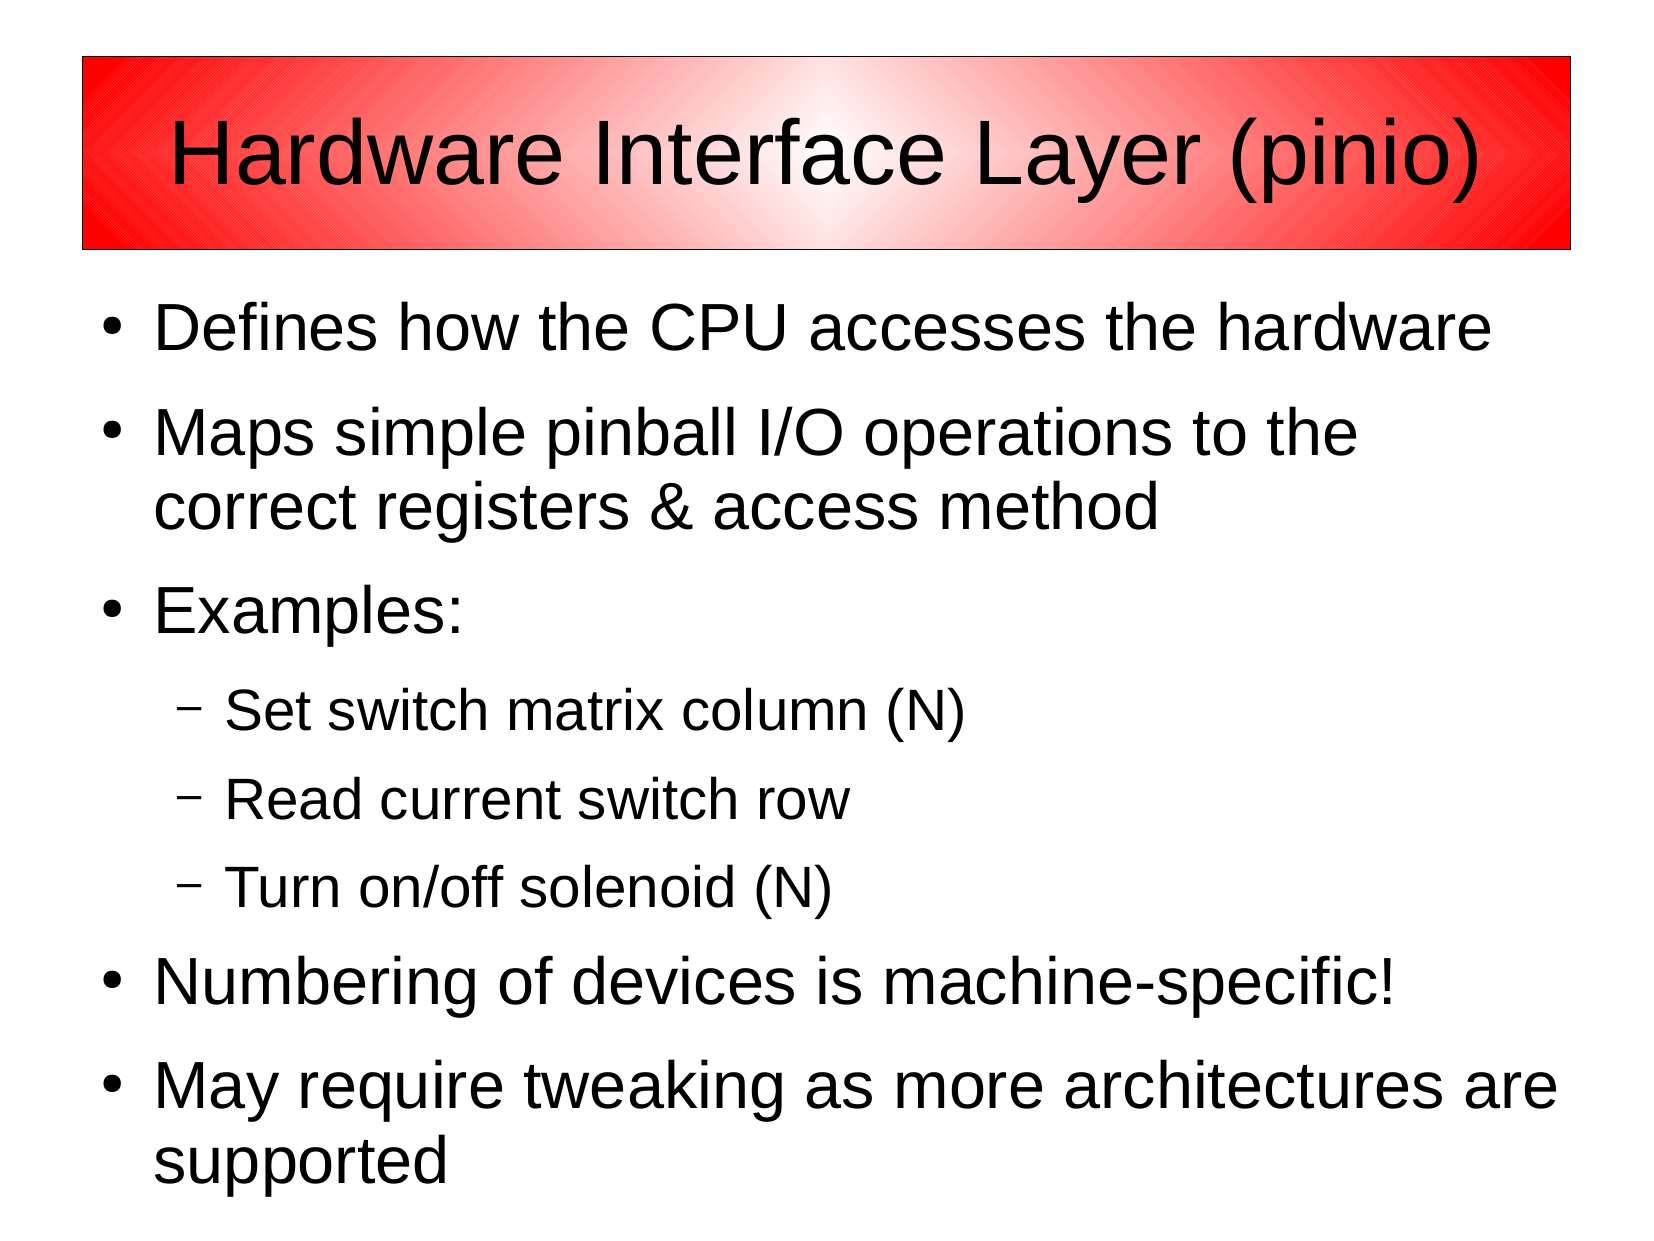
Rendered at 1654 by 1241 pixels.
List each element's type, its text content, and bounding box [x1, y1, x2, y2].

title Hardware Interface Layer (pinio) [82, 56, 1571, 250]
list Defines how the CPU accesses the hardware Maps simple pinball I/O operations to the correct registers & access method Examples: Set switch matrix column (N) Read current switch row Turn on/off solenoid (N) Numbering of devices is machine-specific! May require tweaking as more architectures are supported [82, 290, 1571, 1198]
